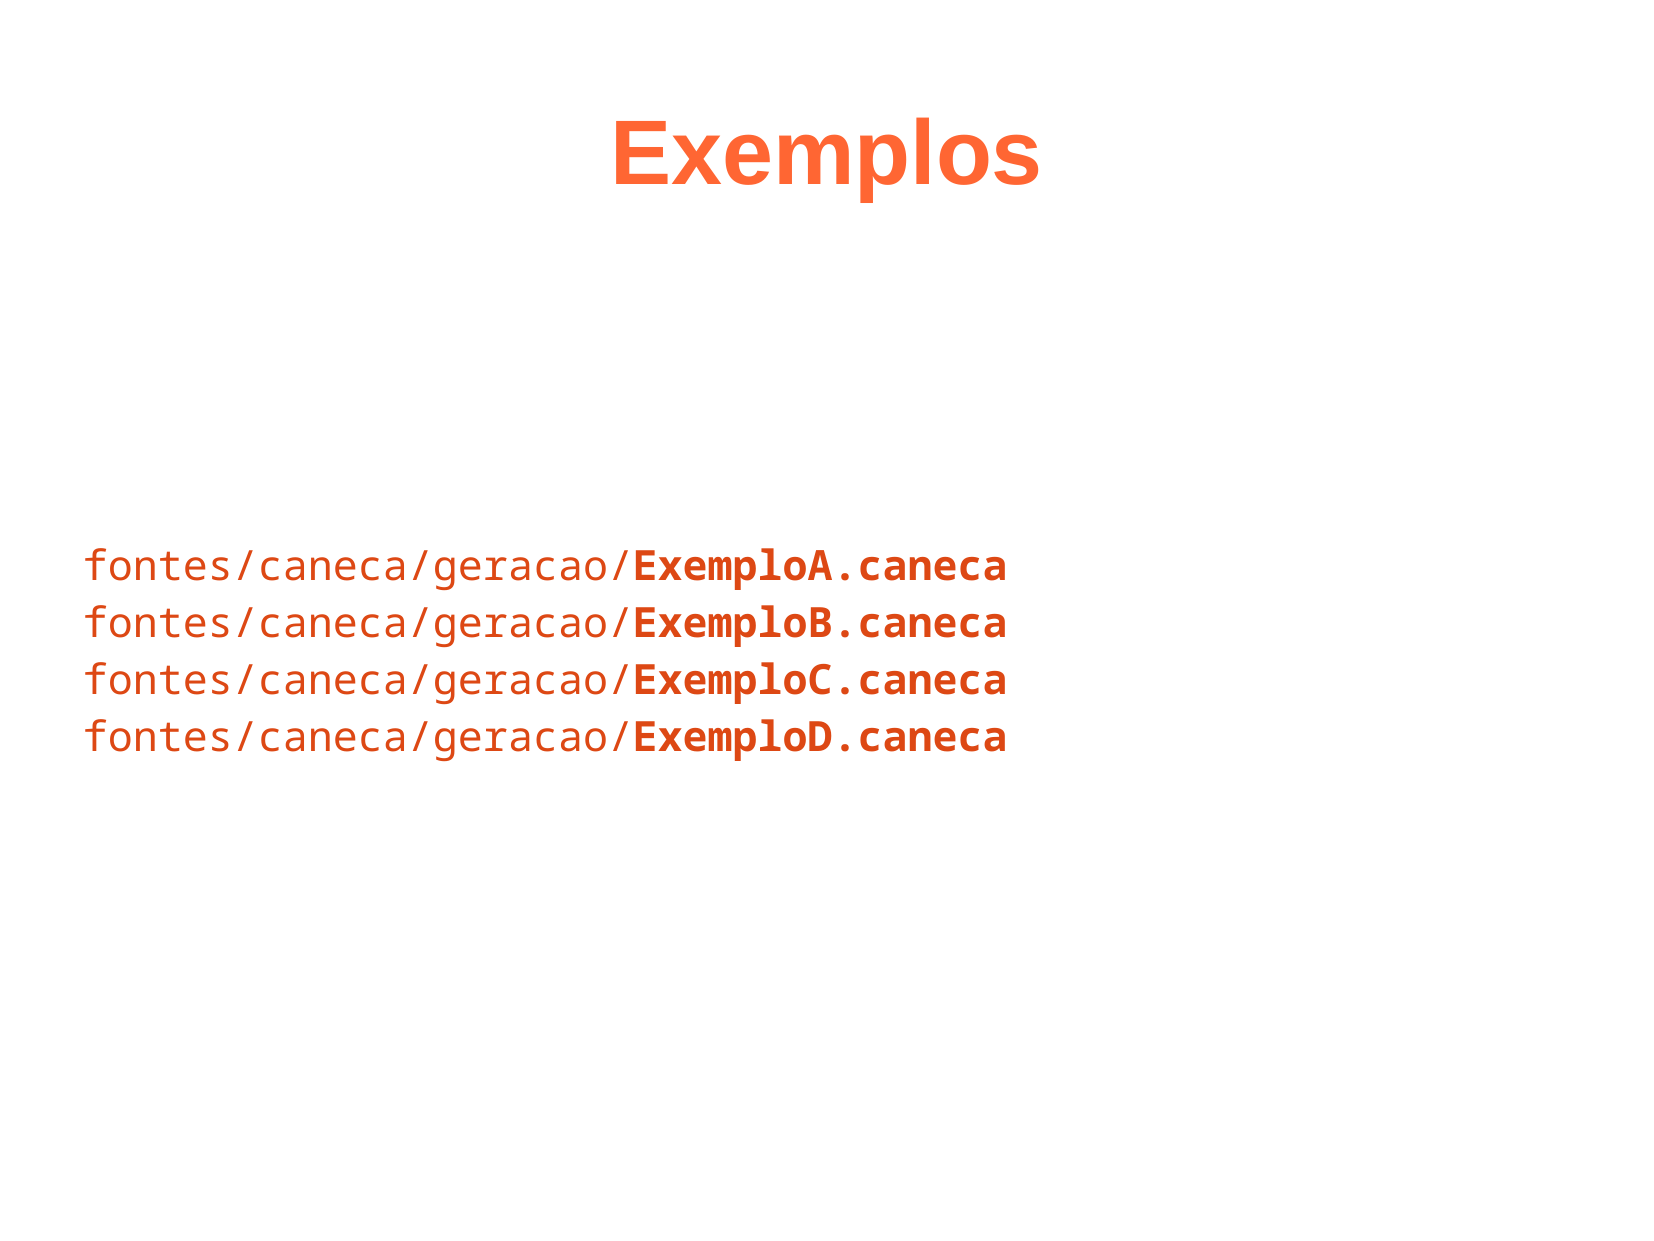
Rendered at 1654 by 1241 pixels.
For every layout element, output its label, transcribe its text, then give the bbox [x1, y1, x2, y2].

title Exemplos [82, 49, 1571, 257]
subtitle fontes/caneca/geracao/ExemploA.caneca fontes/caneca/geracao/ExemploB.caneca fontes/caneca/geracao/ExemploC.caneca fontes/caneca/geracao/ExemploD.caneca [82, 290, 1538, 1010]
